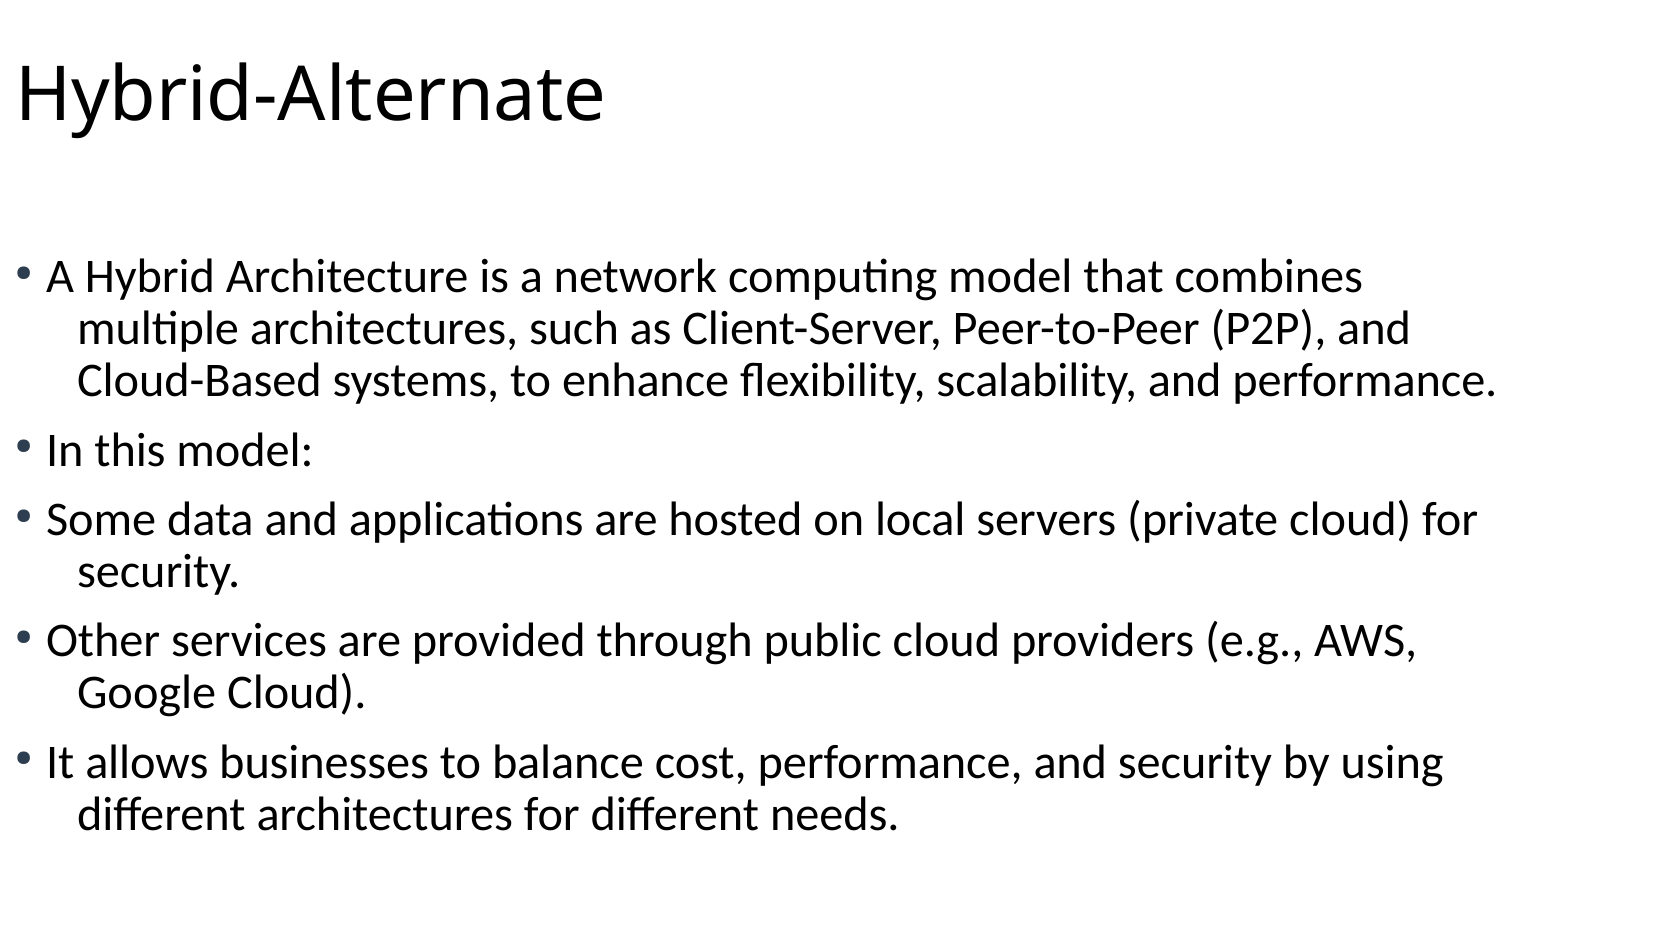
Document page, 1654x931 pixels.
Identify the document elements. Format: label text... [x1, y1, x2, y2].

title Hybrid-Alternate [0, 36, 1536, 155]
list A Hybrid Architecture is a network computing model that combines multiple architectures, such as Client-Server, Peer-to-Peer (P2P), and Cloud-Based systems, to enhance flexibility, scalability, and performance. In this model: Some data and applications are hosted on local servers (private cloud) for security. Other services are provided through public cloud providers (e.g., AWS, Google Cloud). It allows businesses to balance cost, performance, and security by using different architectures for different needs. [0, 243, 1536, 864]
